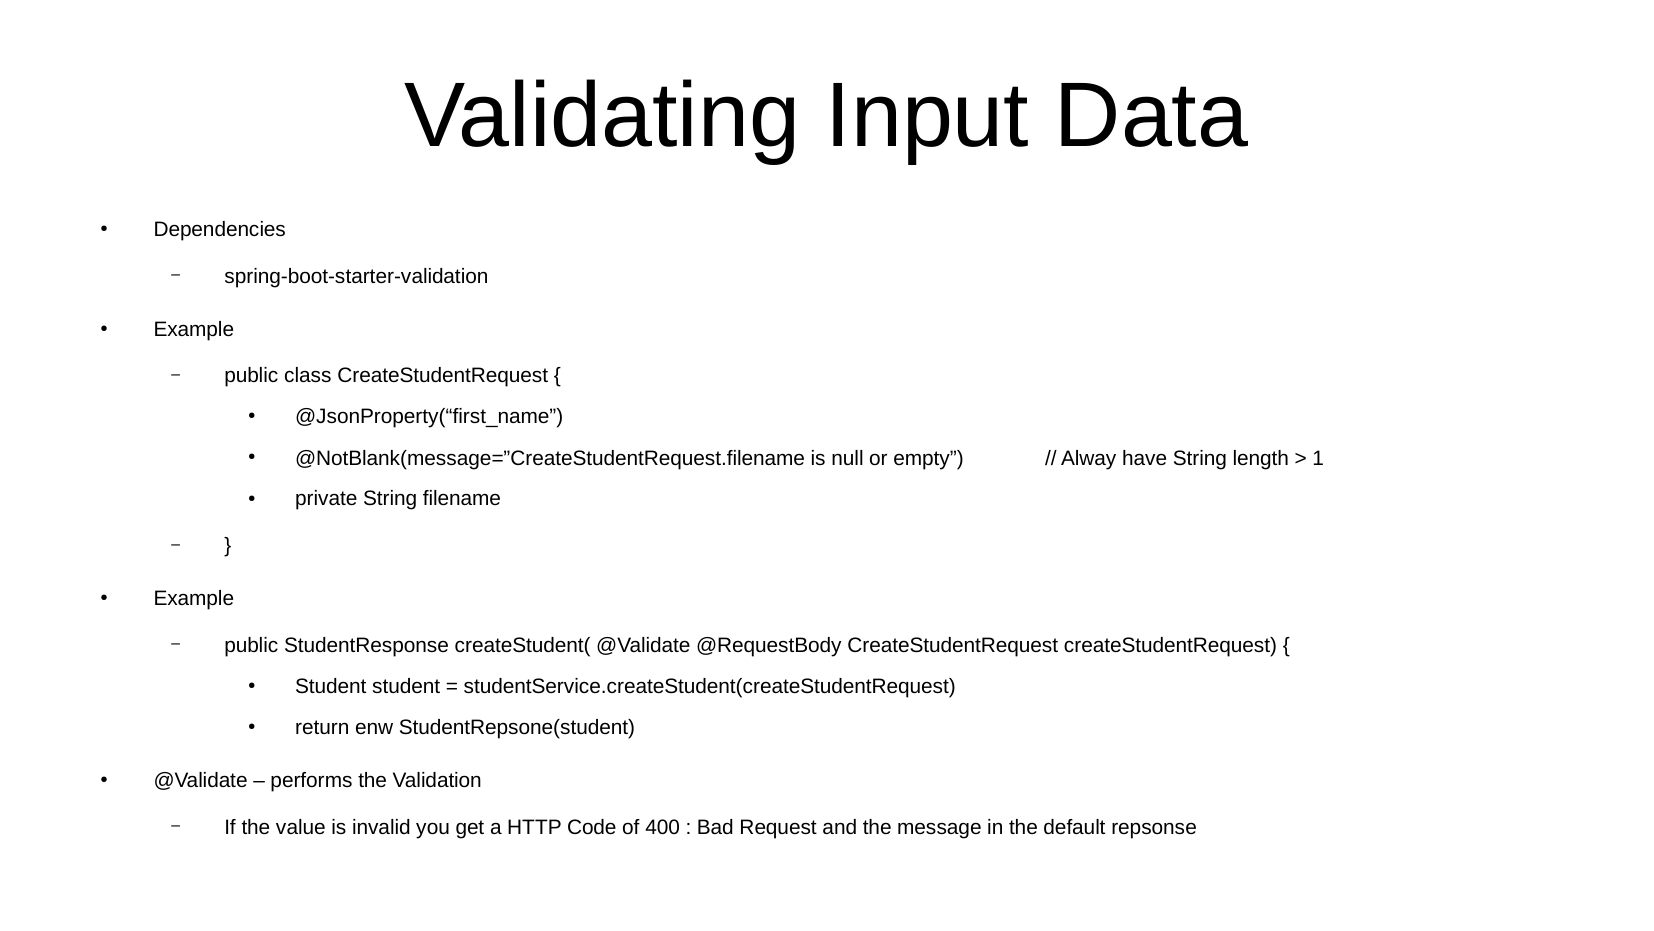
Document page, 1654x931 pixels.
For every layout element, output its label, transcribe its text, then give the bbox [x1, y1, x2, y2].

title Validating Input Data [82, 37, 1571, 193]
list Dependencies spring-boot-starter-validation Example public class CreateStudentRequest { @JsonProperty(“first_name”) @NotBlank(message=”CreateStudentRequest.filename is null or empty”) // Alway have String length > 1 private String filename } Example public StudentResponse createStudent( @Validate @RequestBody CreateStudentRequest createStudentRequest) { Student student = studentService.createStudent(createStudentRequest) return enw StudentRepsone(student) @Validate – performs the Validation If the value is invalid you get a HTTP Code of 400 : Bad Request and the message in the default repsonse [82, 217, 1636, 916]
